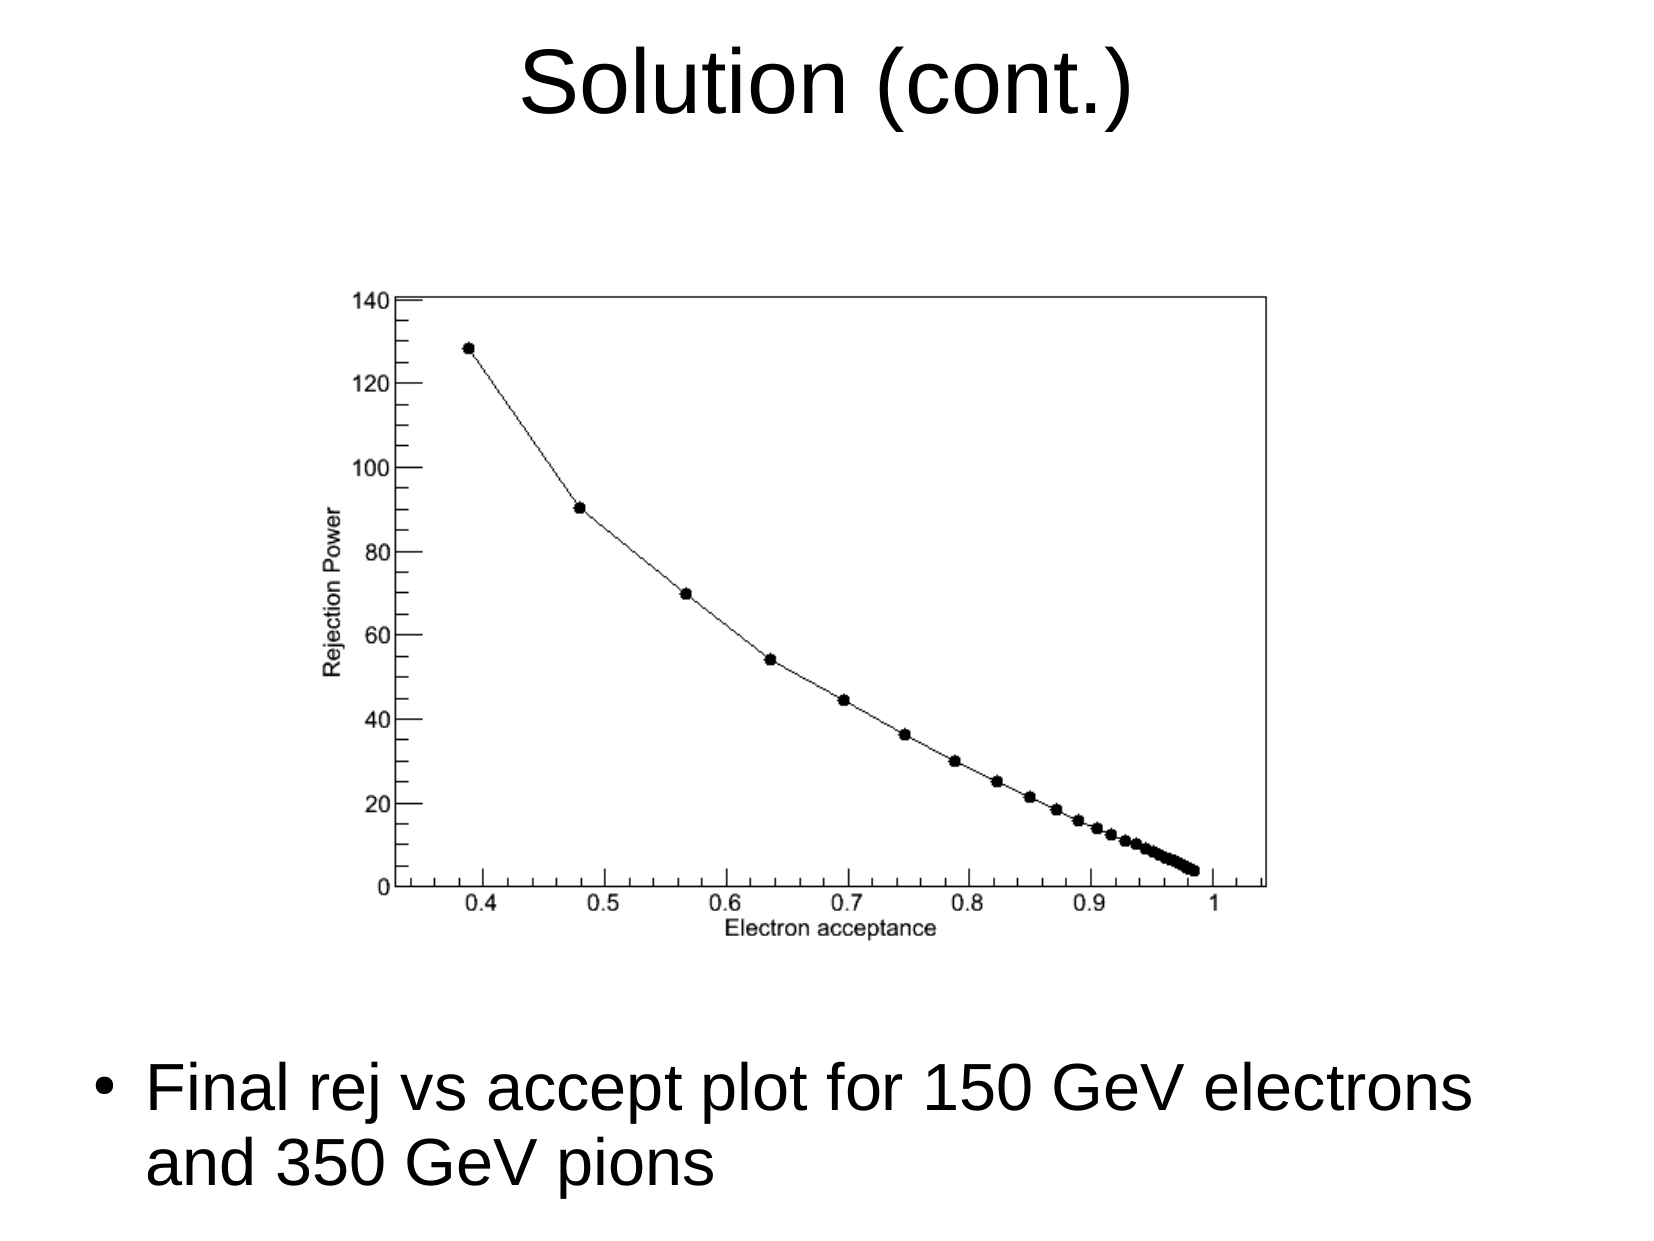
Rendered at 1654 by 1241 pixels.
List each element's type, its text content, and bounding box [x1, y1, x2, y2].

list Final rej vs accept plot for 150 GeV electrons and 350 GeV pions [74, 1050, 1531, 1241]
title Solution (cont.) [82, 0, 1571, 186]
picture [287, 223, 1375, 961]
